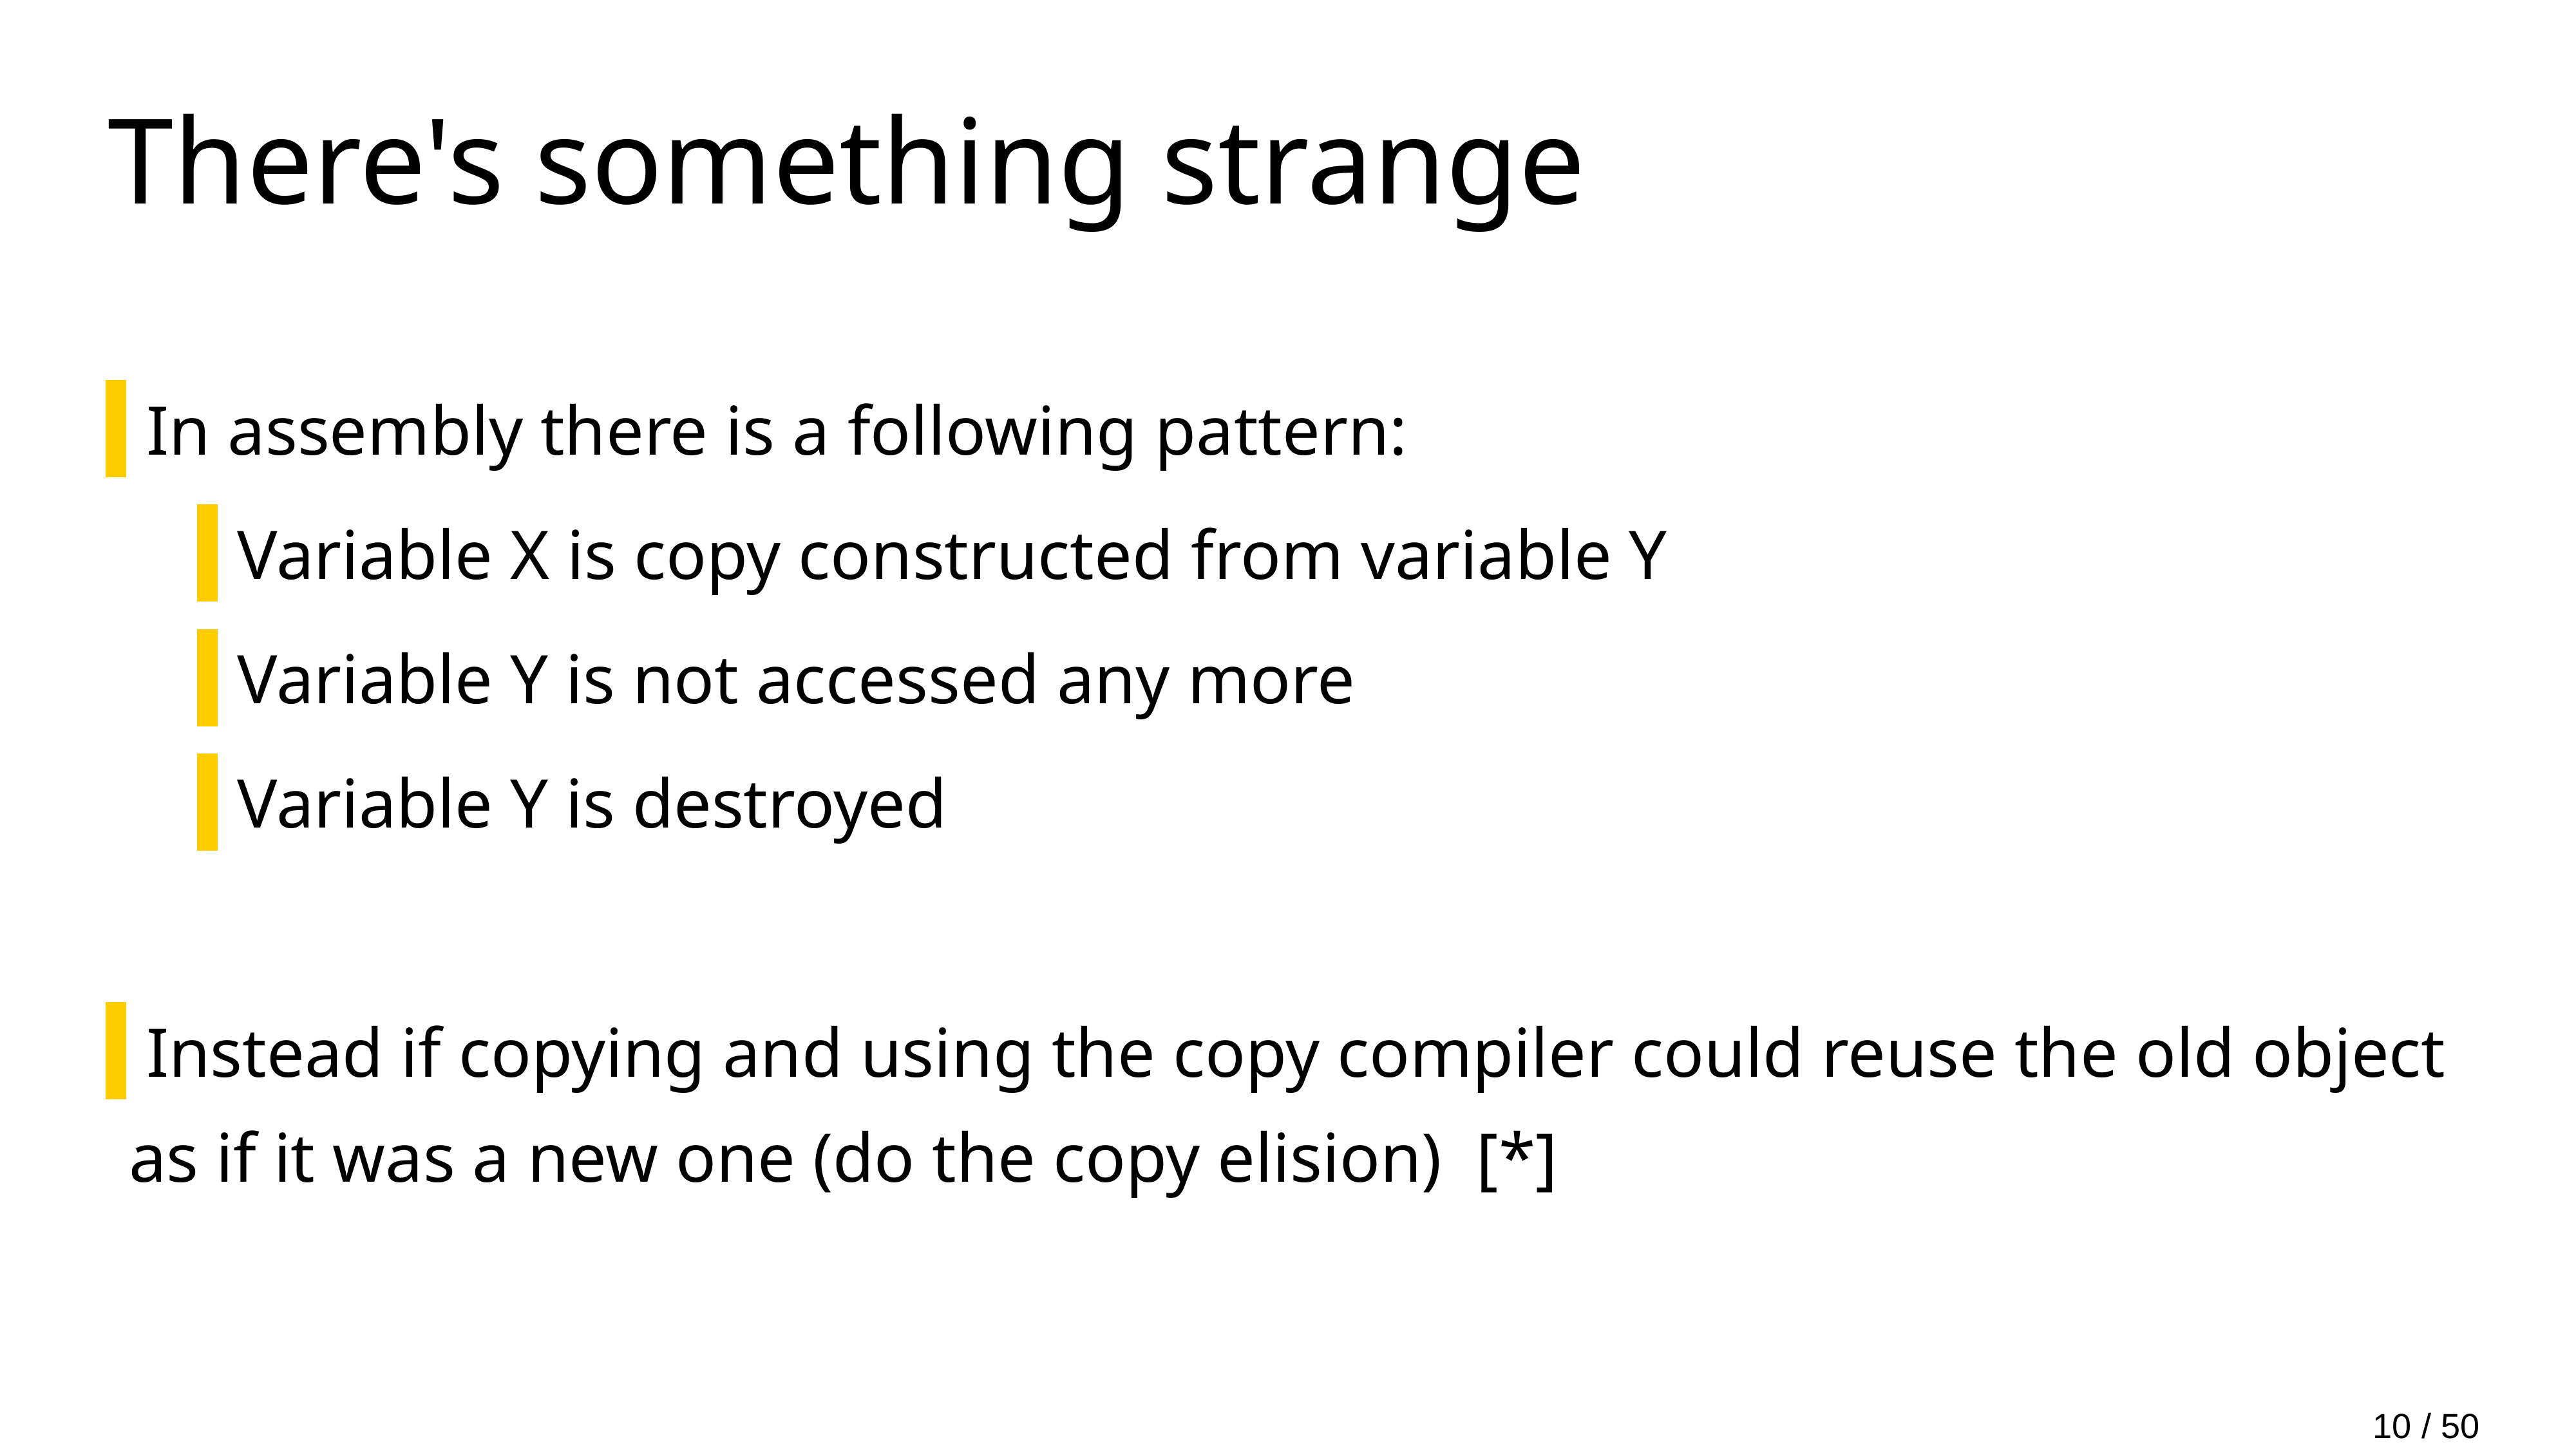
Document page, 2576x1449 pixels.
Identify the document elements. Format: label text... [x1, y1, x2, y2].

text_box In assembly there is a following pattern: Variable X is copy constructed from variable Y Variable Y is not accessed any more Variable Y is destroyed Instead if copying and using the copy compiler could reuse the old object as if it was a new one (do the copy elision) [*] [96, 364, 2512, 1419]
text_box <number> / 50 [2363, 1402, 2576, 1449]
title There's something strange [108, 80, 2468, 242]
